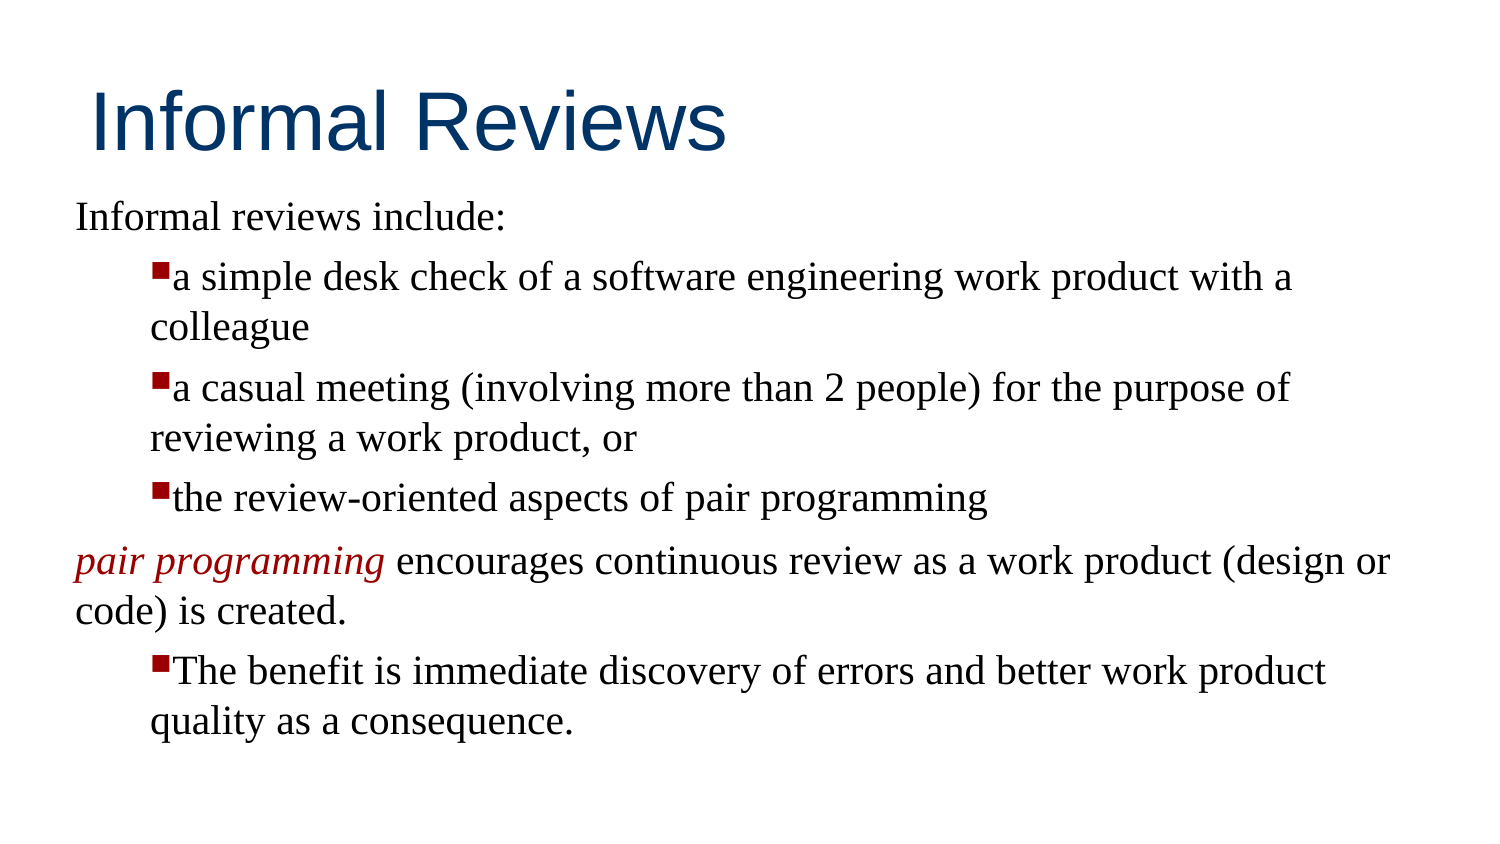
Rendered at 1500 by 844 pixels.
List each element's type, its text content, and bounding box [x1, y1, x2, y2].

title Informal Reviews [75, 33, 1425, 175]
subtitle Informal reviews include: a simple desk check of a software engineering work product with a colleague a casual meeting (involving more than 2 people) for the purpose of reviewing a work product, or the review-oriented aspects of pair programming pair programming encourages continuous review as a work product (design or code) is created. The benefit is immediate discovery of errors and better work product quality as a consequence. [75, 188, 1425, 743]
